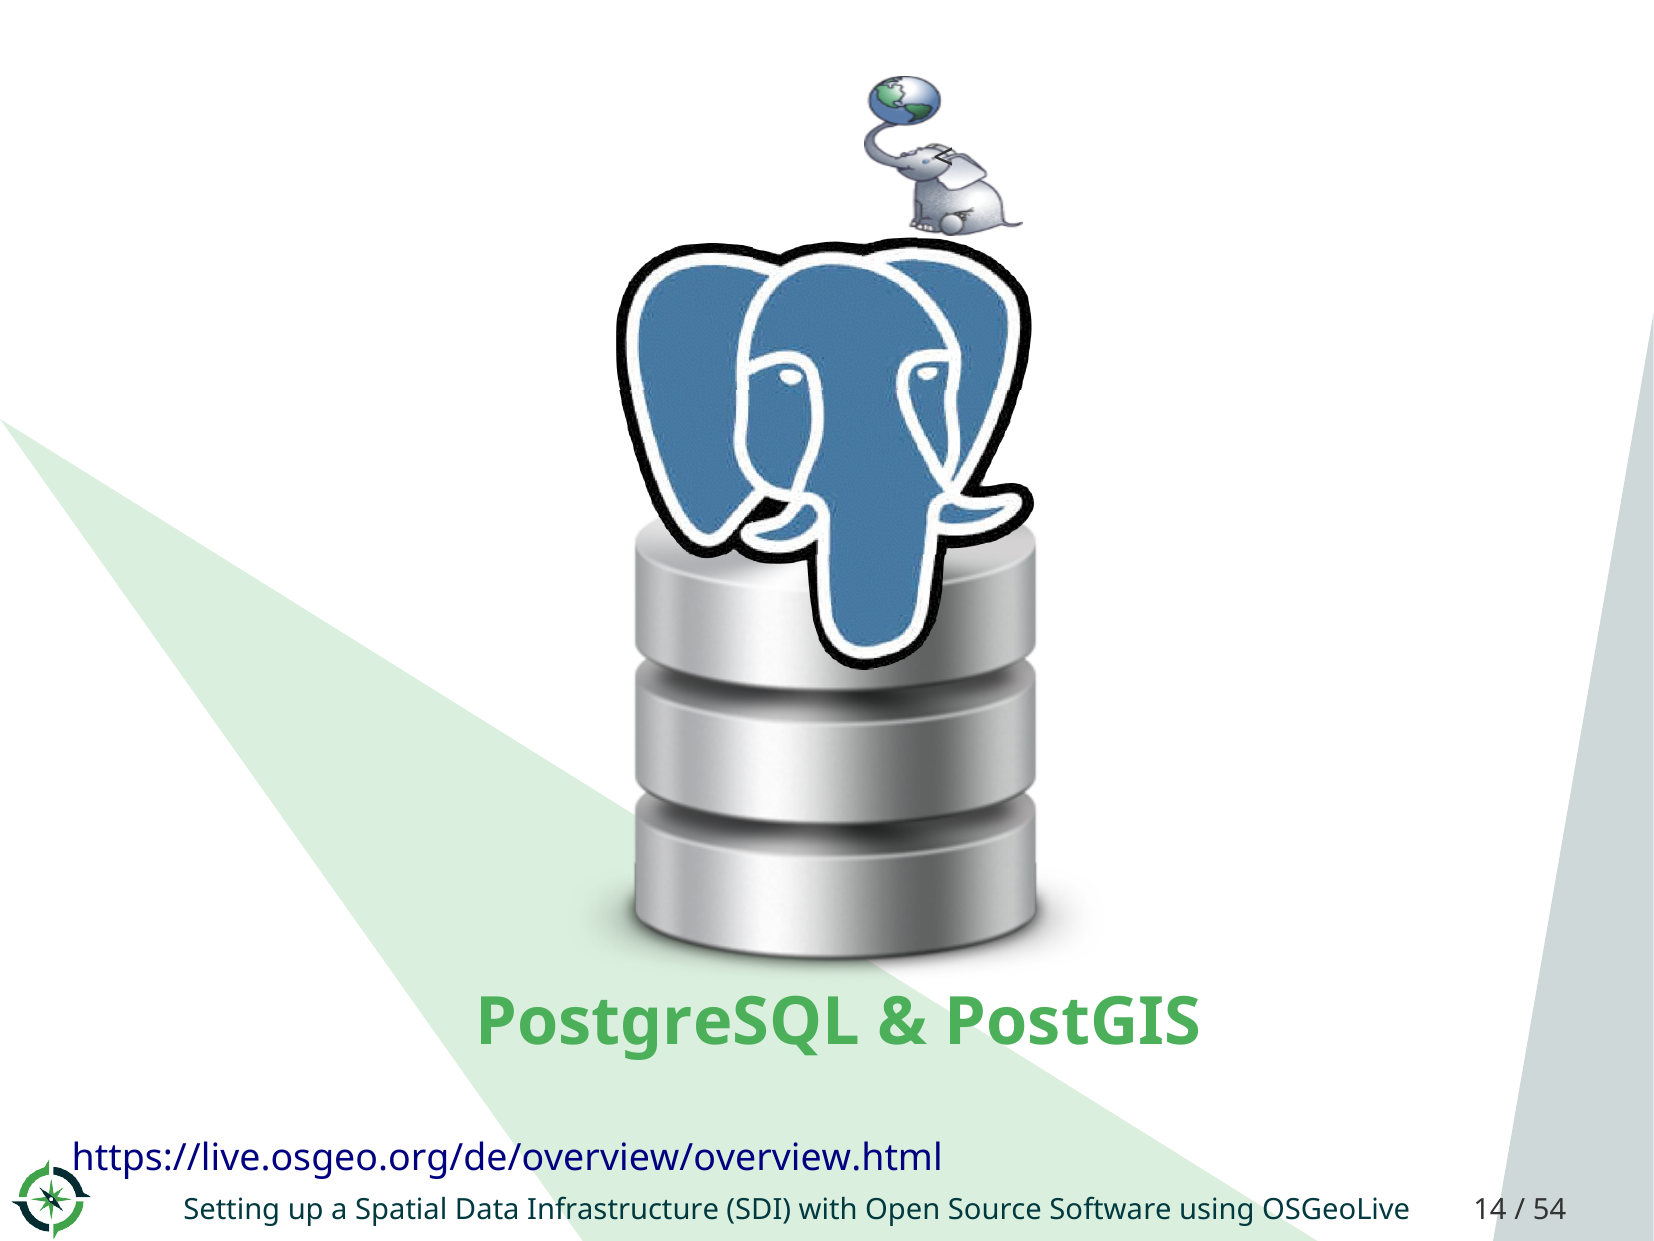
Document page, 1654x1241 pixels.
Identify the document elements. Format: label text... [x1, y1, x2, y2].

text_box https://live.osgeo.org/de/overview/overview.html [56, 1122, 1004, 1236]
picture [10, 1158, 92, 1240]
title PostgreSQL & PostGIS [94, 944, 1583, 1093]
picture [569, 76, 1103, 944]
